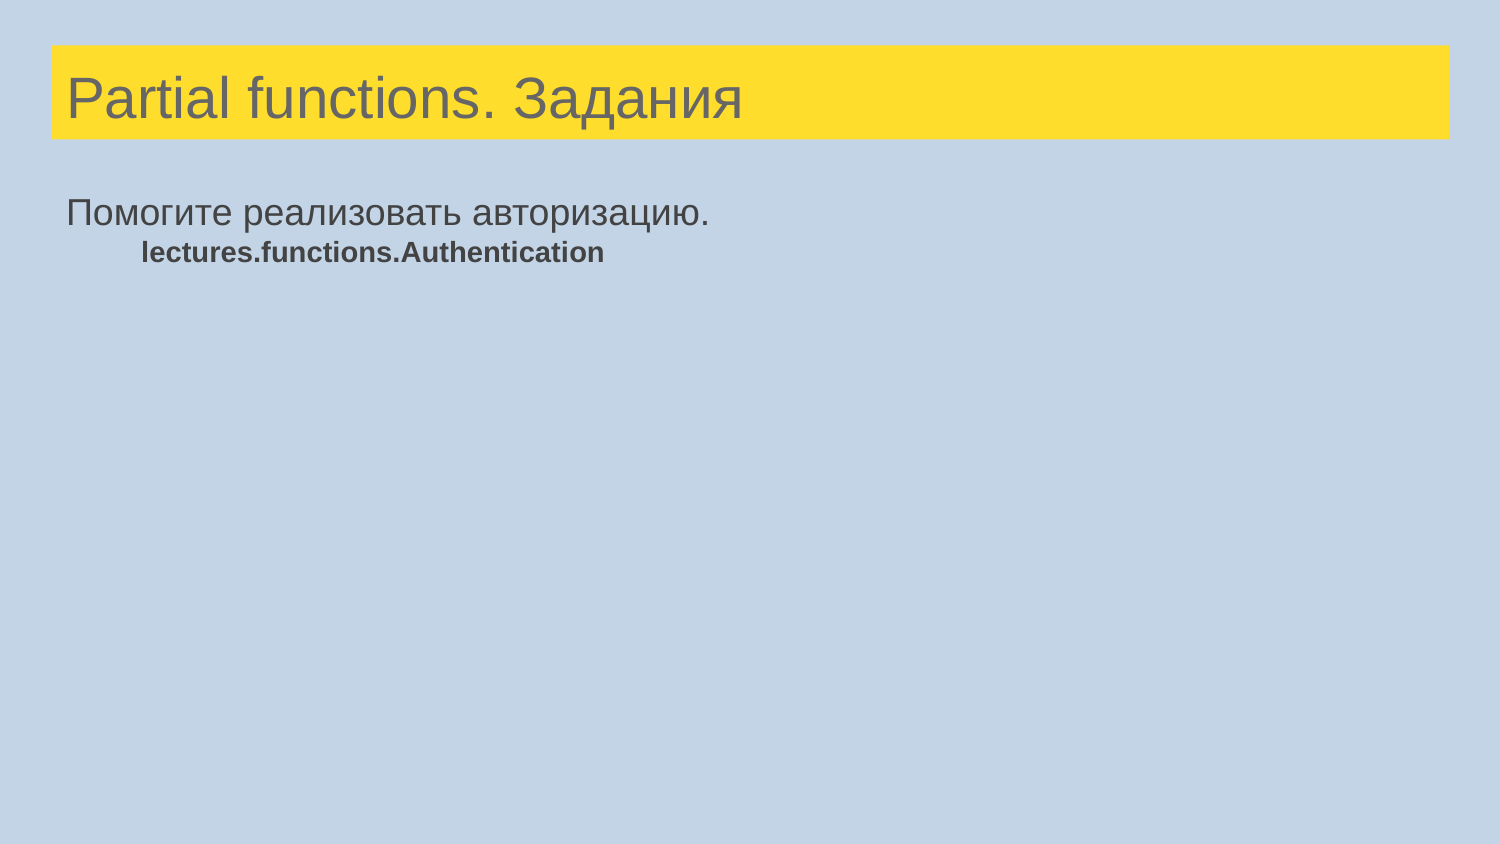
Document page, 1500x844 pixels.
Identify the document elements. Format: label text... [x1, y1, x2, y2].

title Partial functions. Задания [51, 45, 1449, 140]
text_box Помогите реализовать авторизацию. lectures.functions.Authentication [51, 172, 1449, 838]
